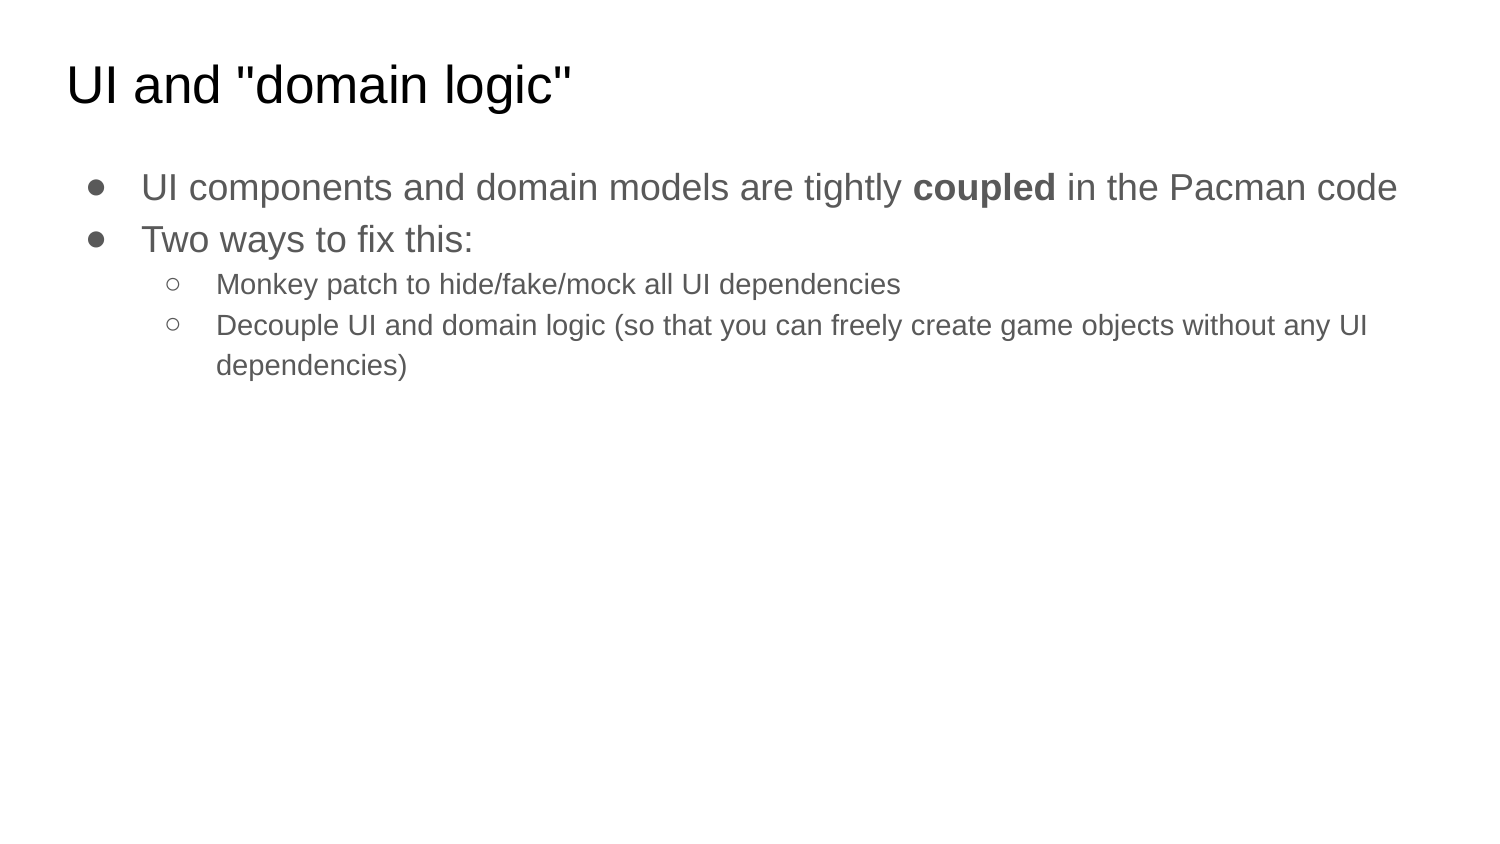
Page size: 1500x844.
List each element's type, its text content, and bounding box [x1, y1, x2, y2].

list UI components and domain models are tightly coupled in the Pacman code Two ways to fix this: Monkey patch to hide/fake/mock all UI dependencies Decouple UI and domain logic (so that you can freely create game objects without any UI dependencies) [51, 141, 1449, 795]
title UI and "domain logic" [51, 35, 1449, 130]
